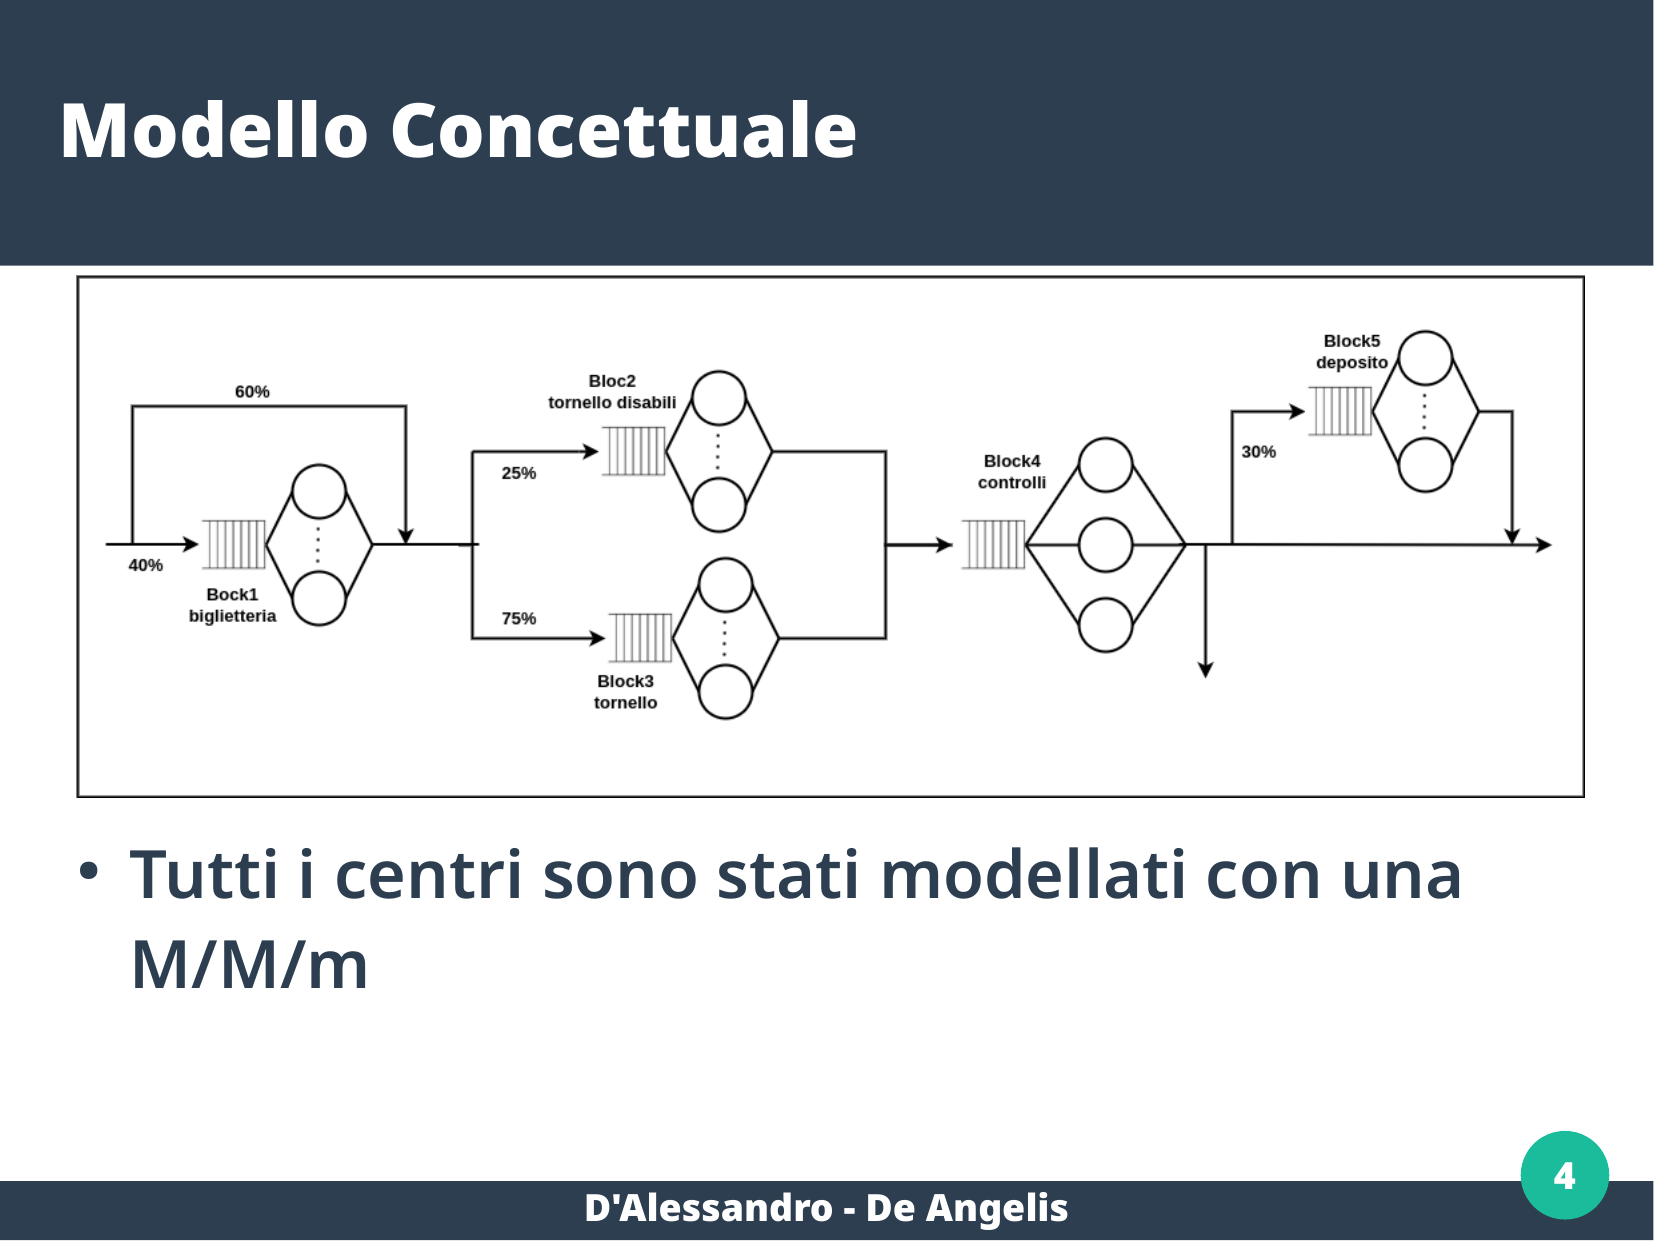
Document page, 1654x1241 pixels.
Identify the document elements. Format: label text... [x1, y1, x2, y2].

list Tutti i centri sono stati modellati con una M/M/m [59, 826, 1595, 1151]
title Modello Concettuale [59, 49, 1595, 207]
picture [76, 275, 1585, 798]
